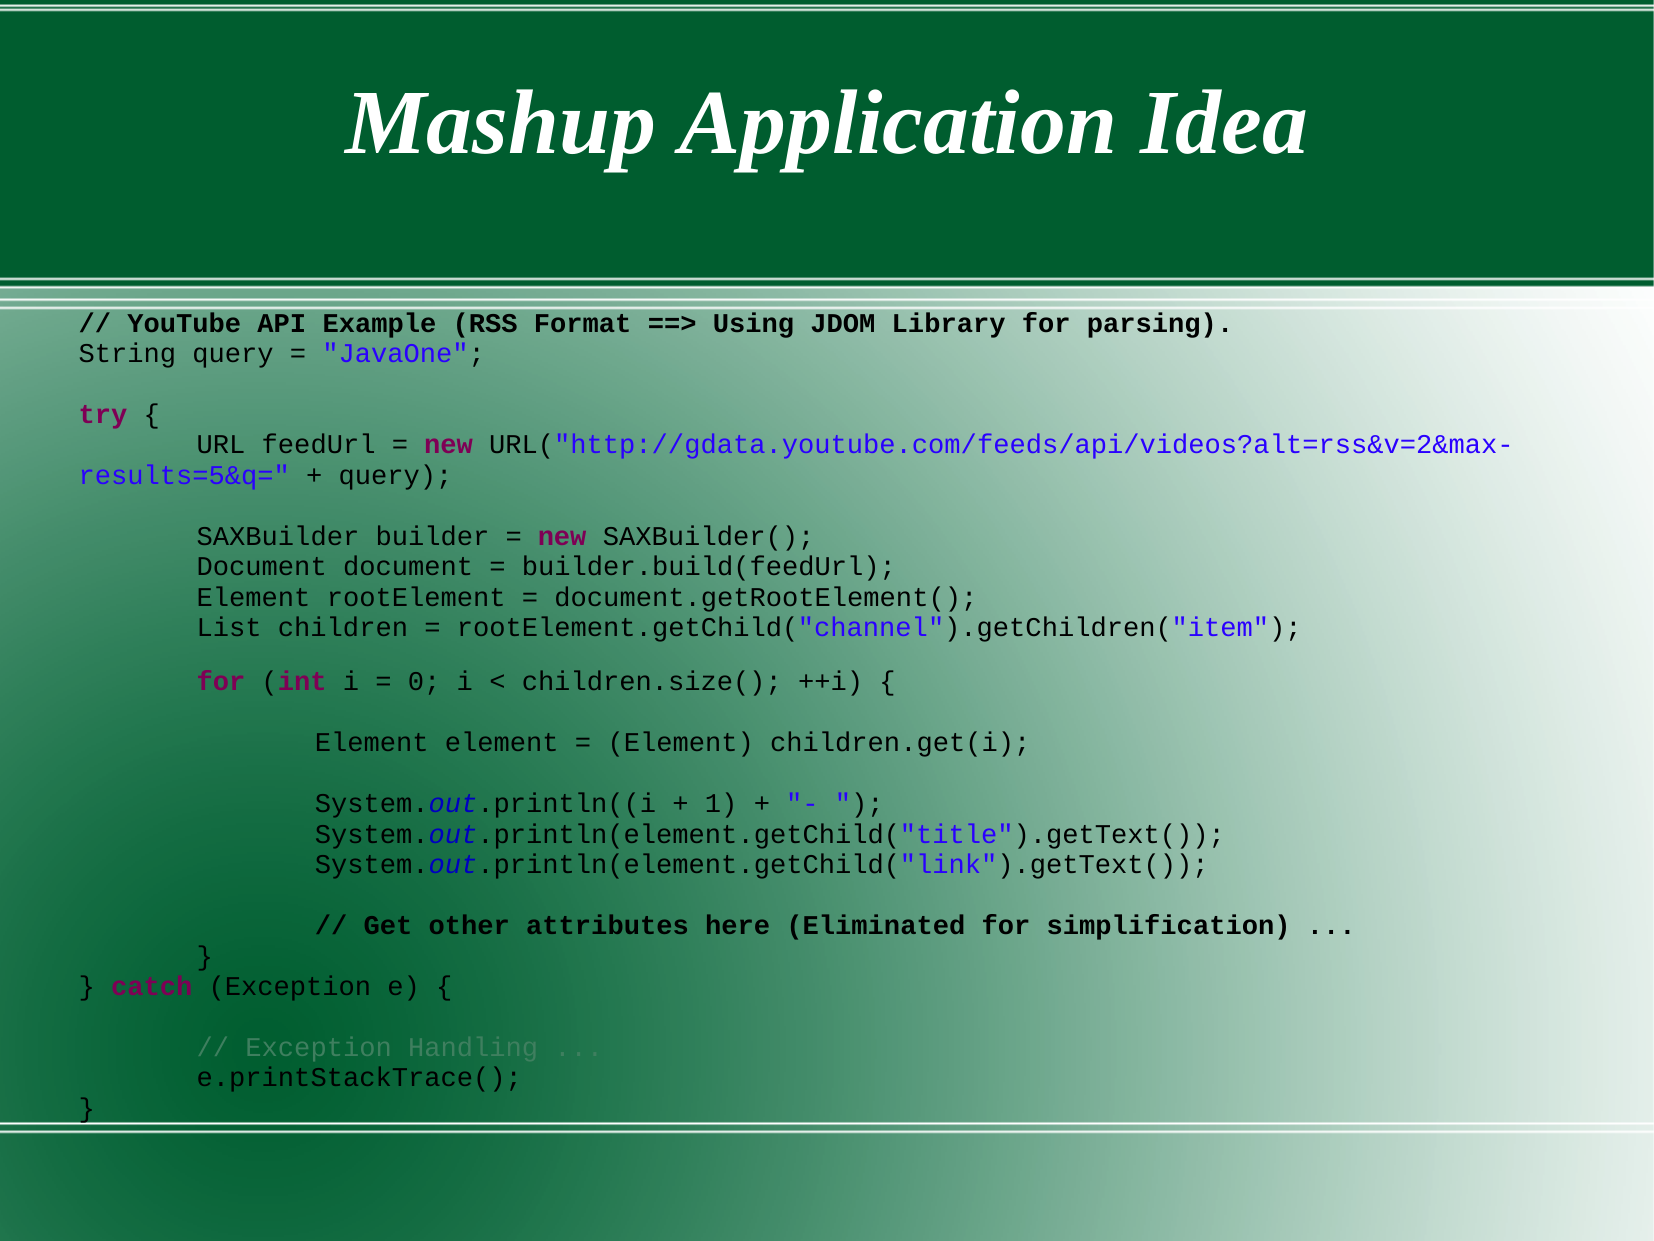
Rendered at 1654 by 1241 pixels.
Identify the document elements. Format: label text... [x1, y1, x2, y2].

title Mashup Application Idea [121, 19, 1534, 227]
text_box // YouTube API Example (RSS Format ==> Using JDOM Library for parsing). String query = "JavaOne"; try { URL feedUrl = new URL("http://gdata.youtube.com/feeds/api/videos?alt=rss&v=2&max-results=5&q=" + query); SAXBuilder builder = new SAXBuilder(); Document document = builder.build(feedUrl); Element rootElement = document.getRootElement(); List children = rootElement.getChild("channel").getChildren("item"); for (int i = 0; i < children.size(); ++i) { Element element = (Element) children.get(i); System.out.println((i + 1) + "- "); System.out.println(element.getChild("title").getText()); System.out.println(element.getChild("link").getText()); // Get other attributes here (Eliminated for simplification) ... } } catch (Exception e) { // Exception Handling ... e.printStackTrace(); } [63, 302, 1592, 1107]
picture [0, 0, 1654, 1241]
